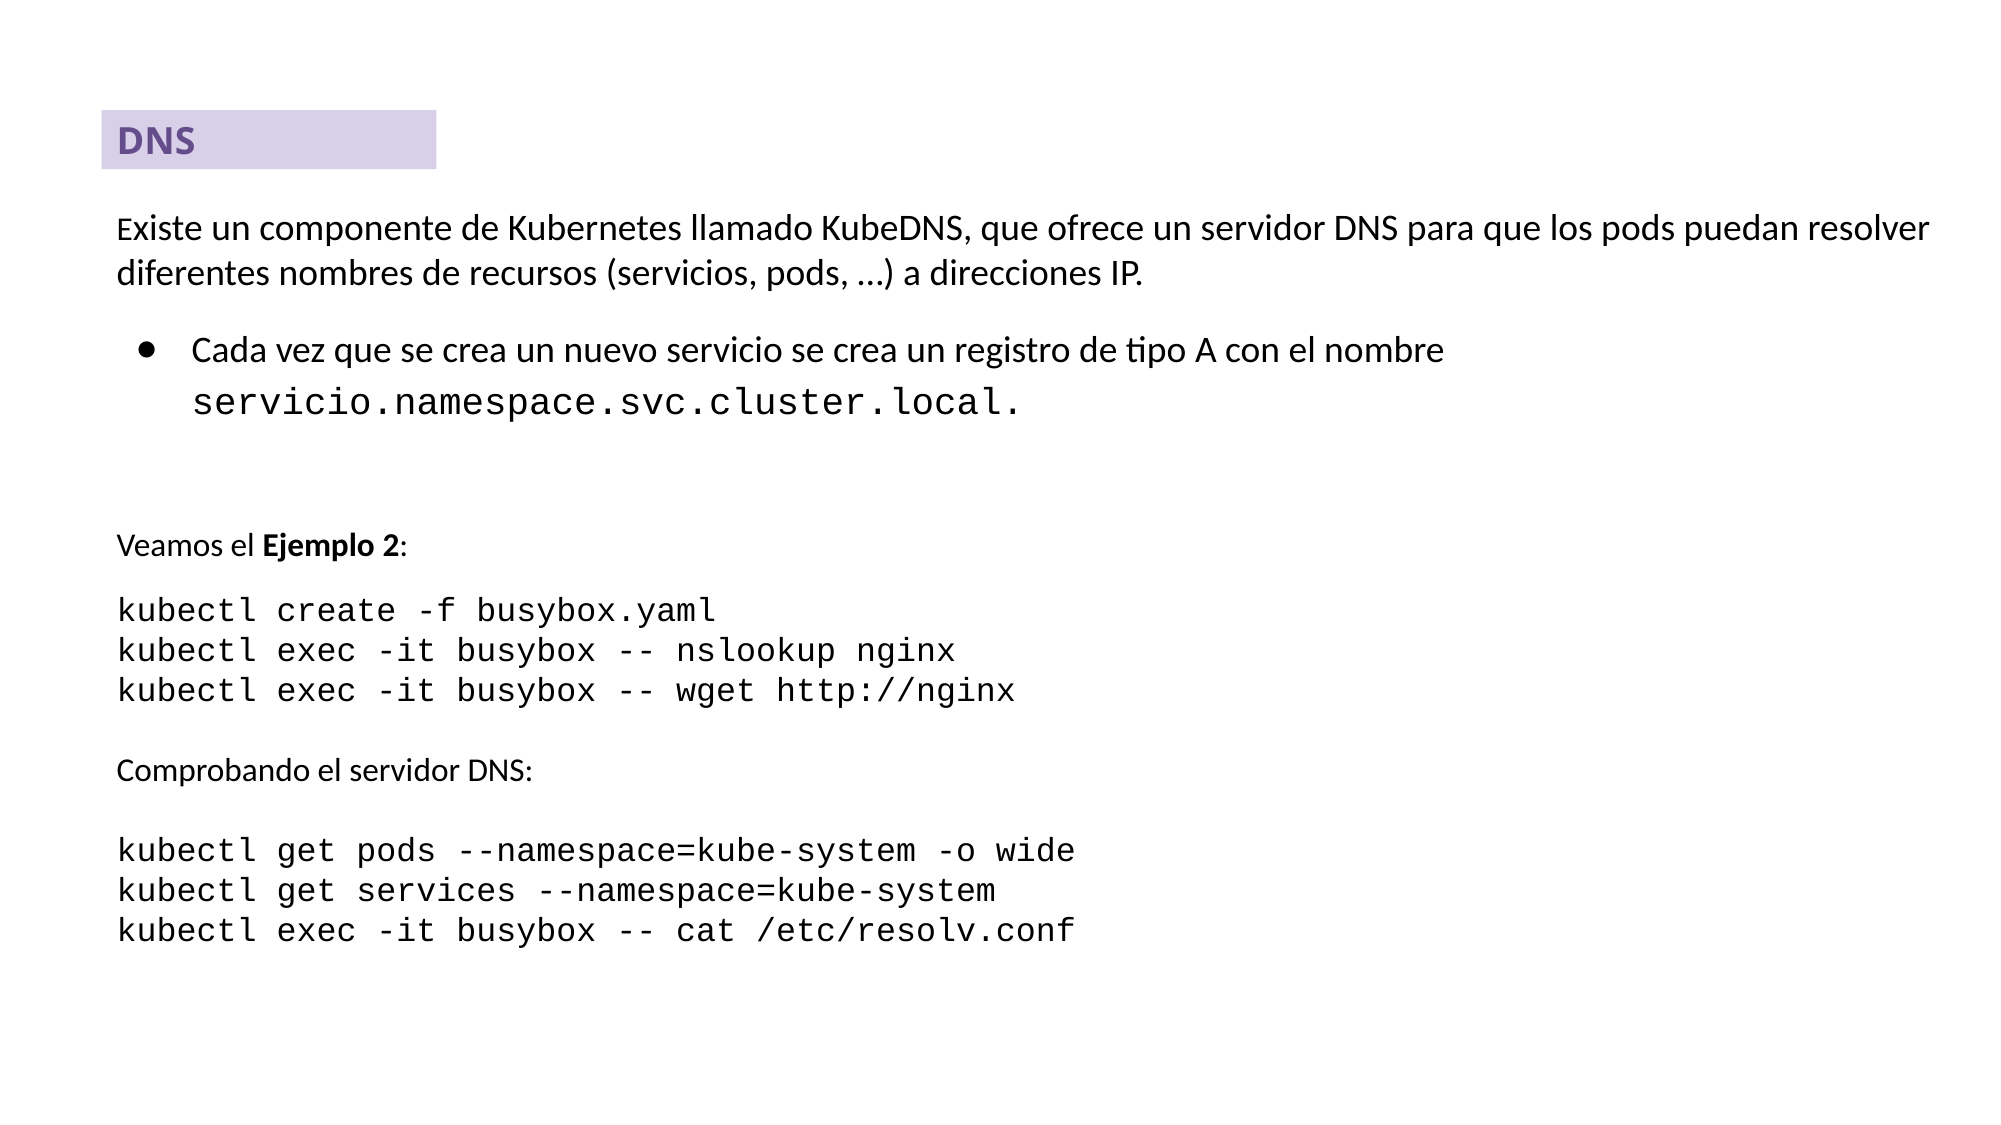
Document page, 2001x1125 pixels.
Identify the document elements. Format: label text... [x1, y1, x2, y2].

text_box Existe un componente de Kubernetes llamado KubeDNS, que ofrece un servidor DNS para que los pods puedan resolver diferentes nombres de recursos (servicios, pods, …) a direcciones IP. Cada vez que se crea un nuevo servicio se crea un registro de tipo A con el nombre servicio.namespace.svc.cluster.local. Veamos el Ejemplo 2: kubectl create -f busybox.yaml kubectl exec -it busybox -- nslookup nginx kubectl exec -it busybox -- wget http://nginx Comprobando el servidor DNS: kubectl get pods --namespace=kube-system -o wide kubectl get services --namespace=kube-system kubectl exec -it busybox -- cat /etc/resolv.conf [101, 195, 1977, 408]
text_box DNS [101, 110, 437, 170]
